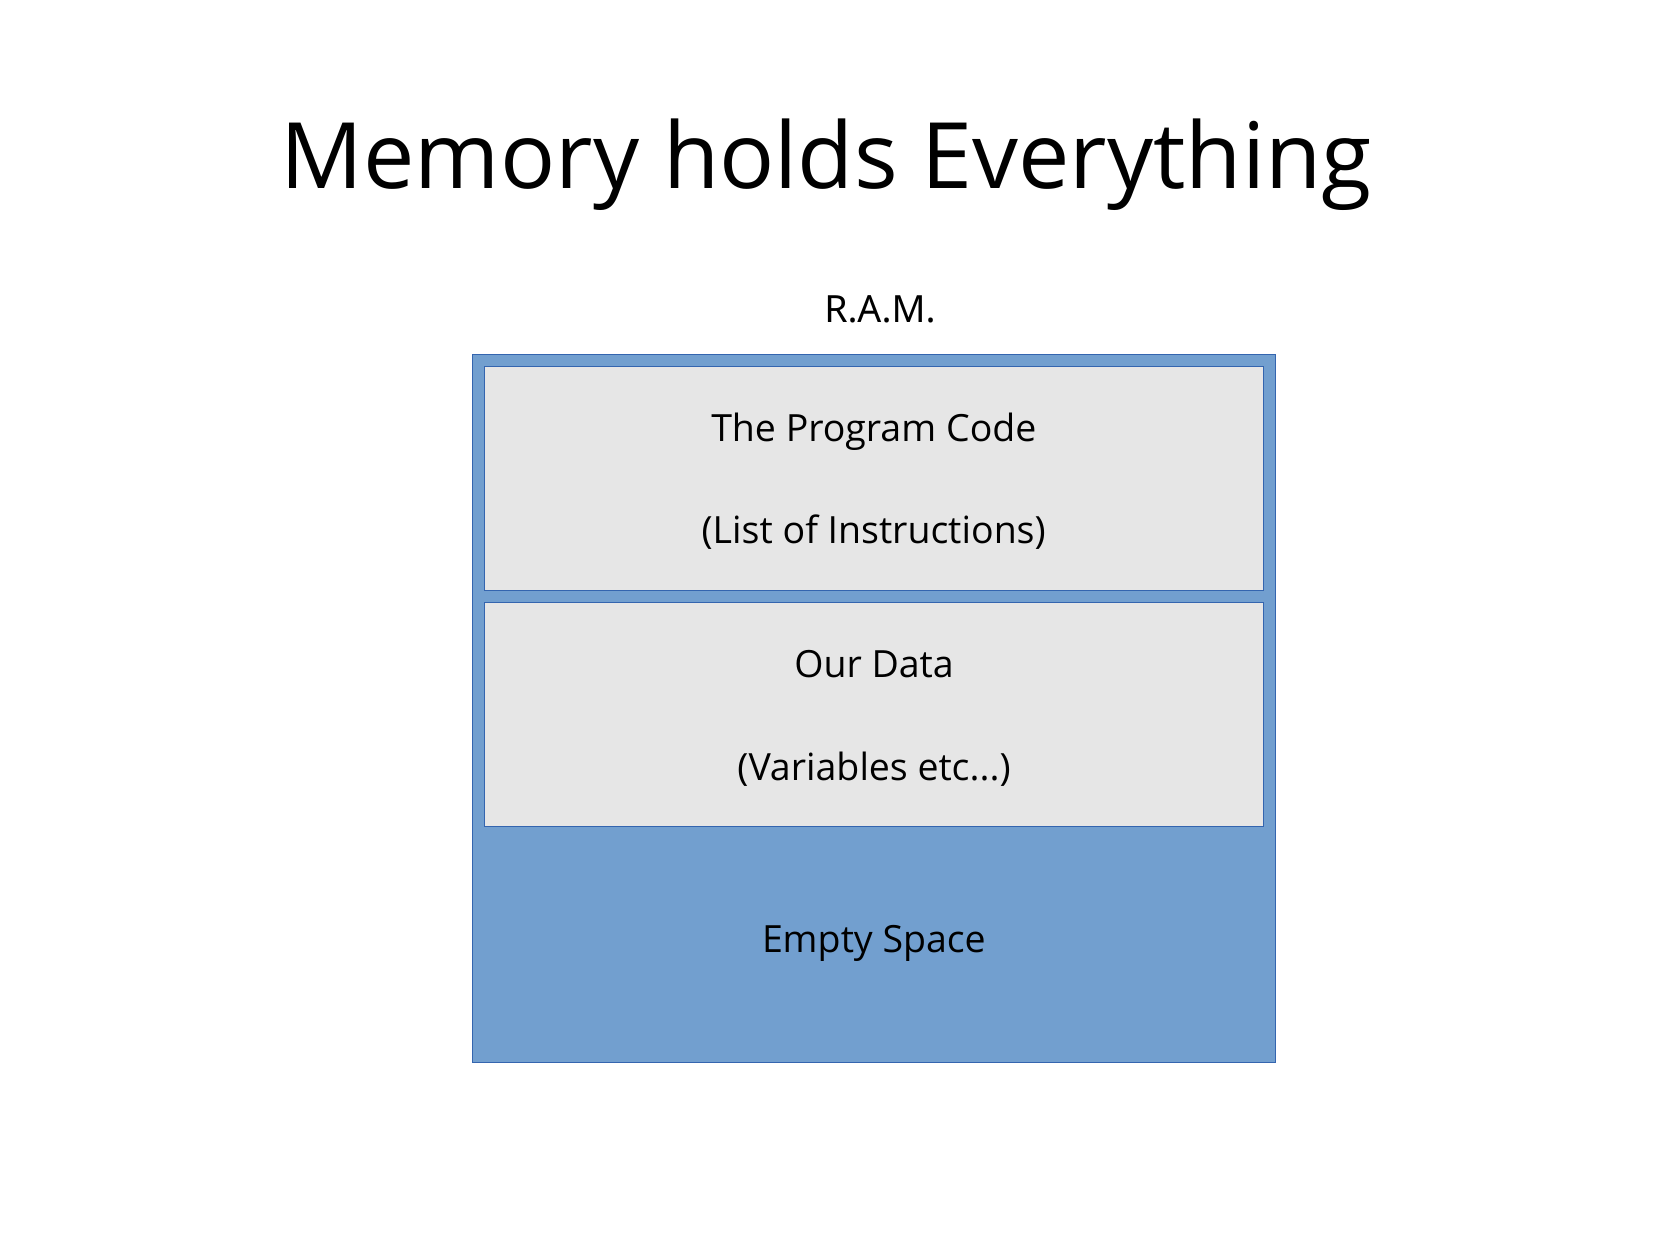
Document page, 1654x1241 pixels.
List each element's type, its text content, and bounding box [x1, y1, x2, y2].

text_box Our Data (Variables etc...) [484, 602, 1264, 827]
title Memory holds Everything [82, 49, 1571, 257]
text_box Empty Space [496, 904, 1252, 971]
text_box [472, 354, 1276, 1063]
text_box R.A.M. [566, 274, 1193, 341]
text_box The Program Code (List of Instructions) [484, 366, 1264, 591]
